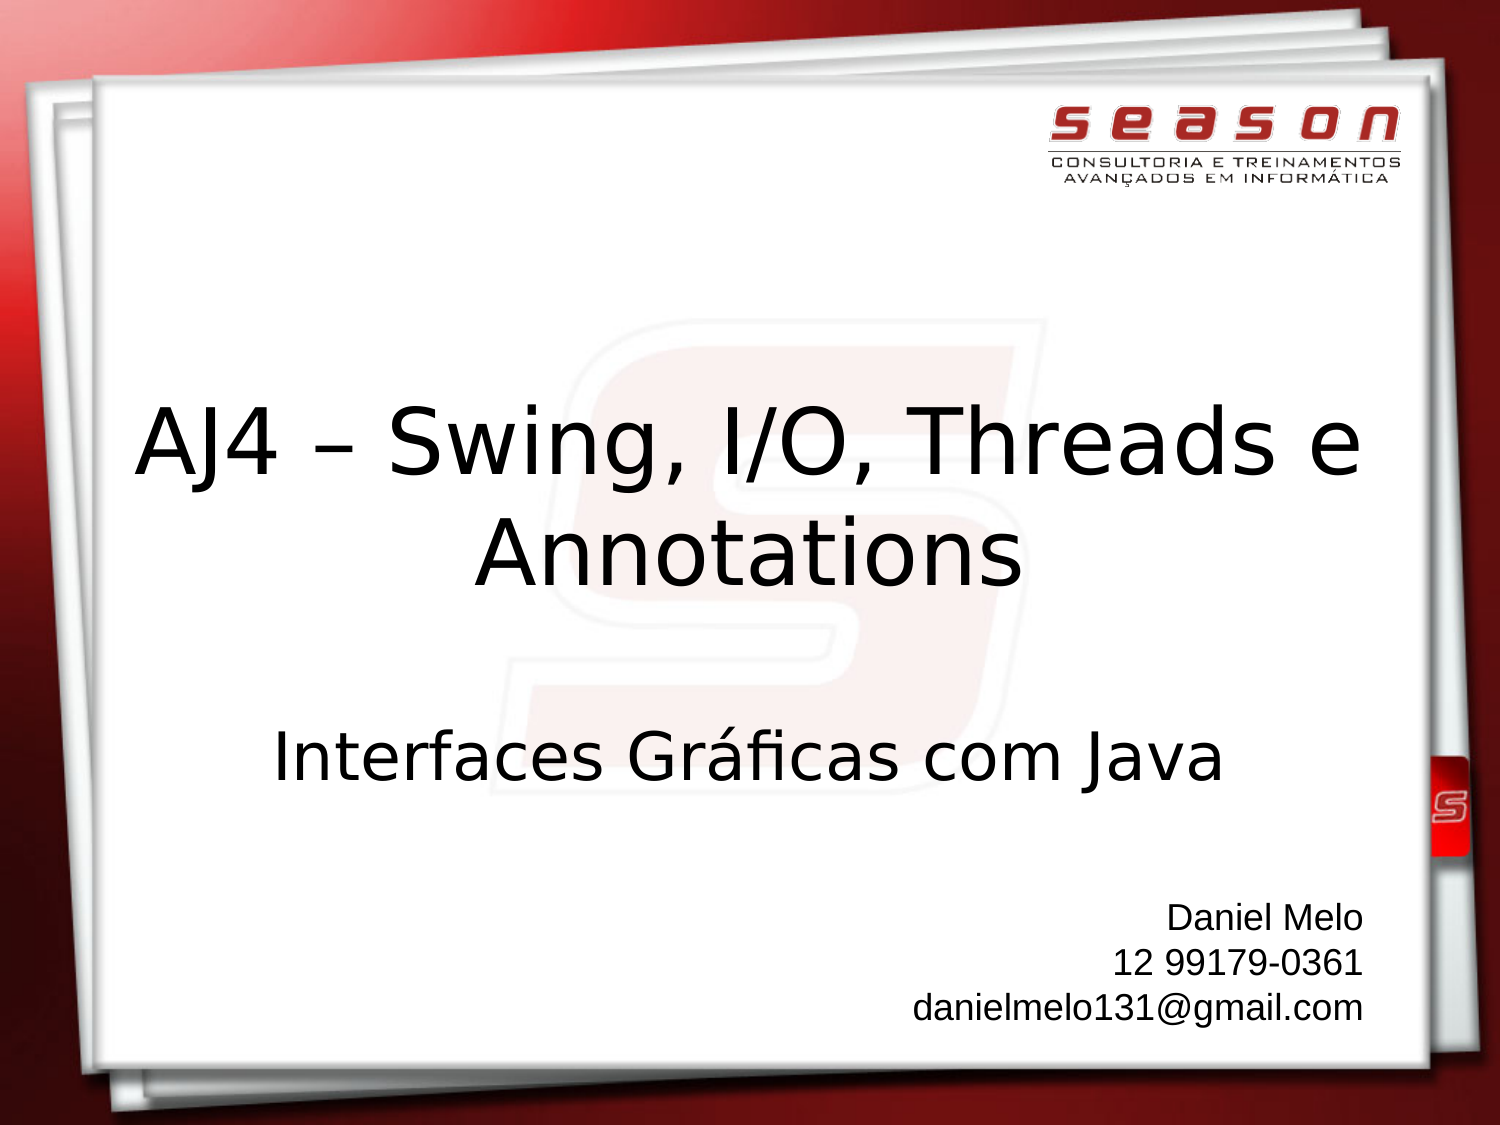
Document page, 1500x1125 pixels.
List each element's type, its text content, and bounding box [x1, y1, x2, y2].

text_box Daniel Melo 12 99179-0361 danielmelo131@gmail.com [897, 885, 1382, 1052]
title AJ4 – Swing, I/O, Threads e Annotations Interfaces Gráficas com Java [112, 375, 1388, 801]
picture [0, 0, 1500, 1125]
